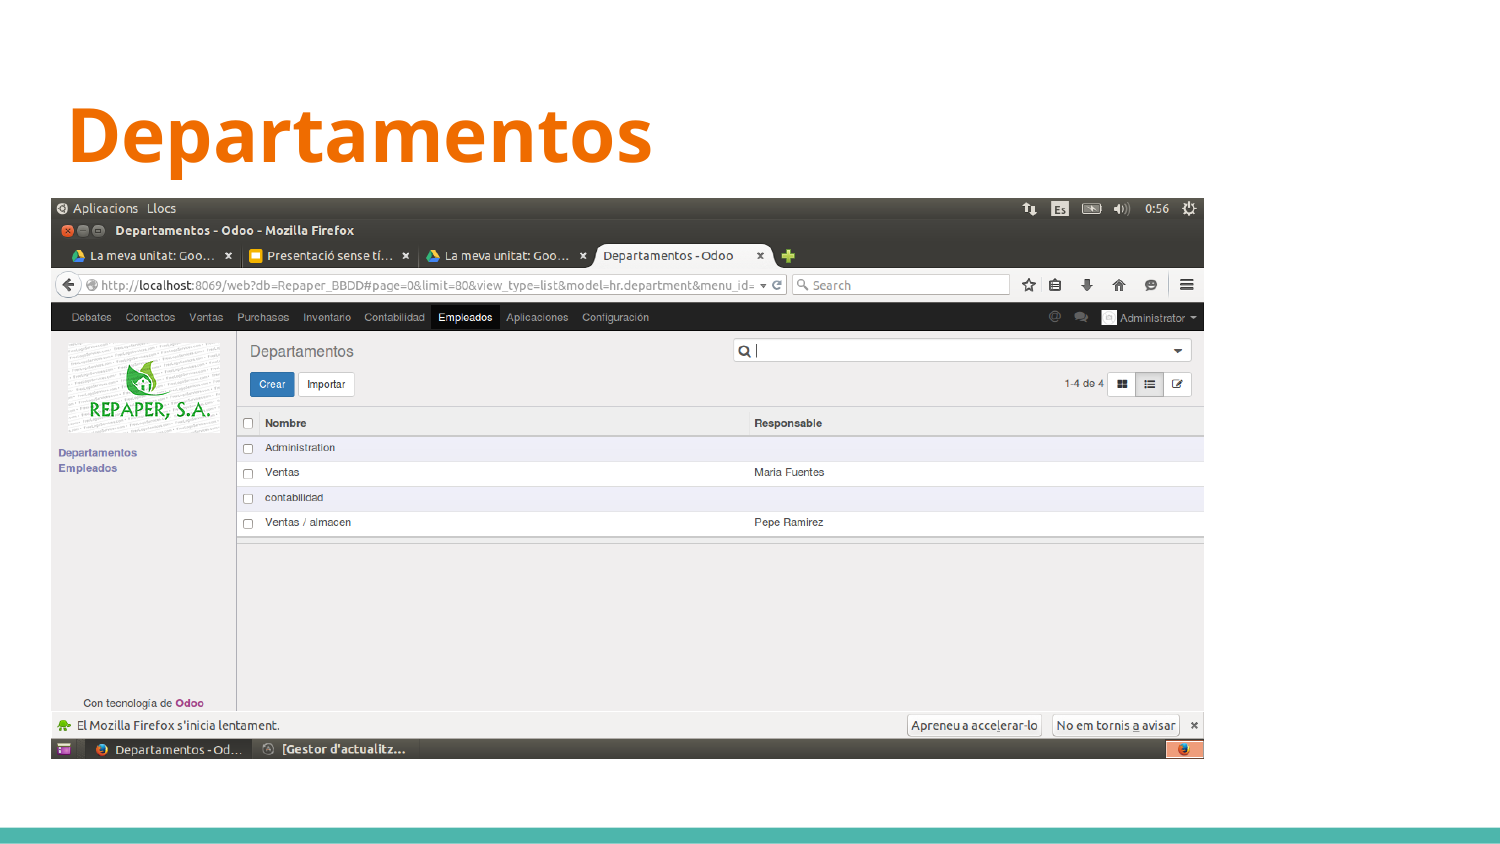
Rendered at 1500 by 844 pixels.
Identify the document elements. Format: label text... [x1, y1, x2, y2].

picture [51, 198, 1204, 759]
title Departamentos [51, 72, 1449, 189]
